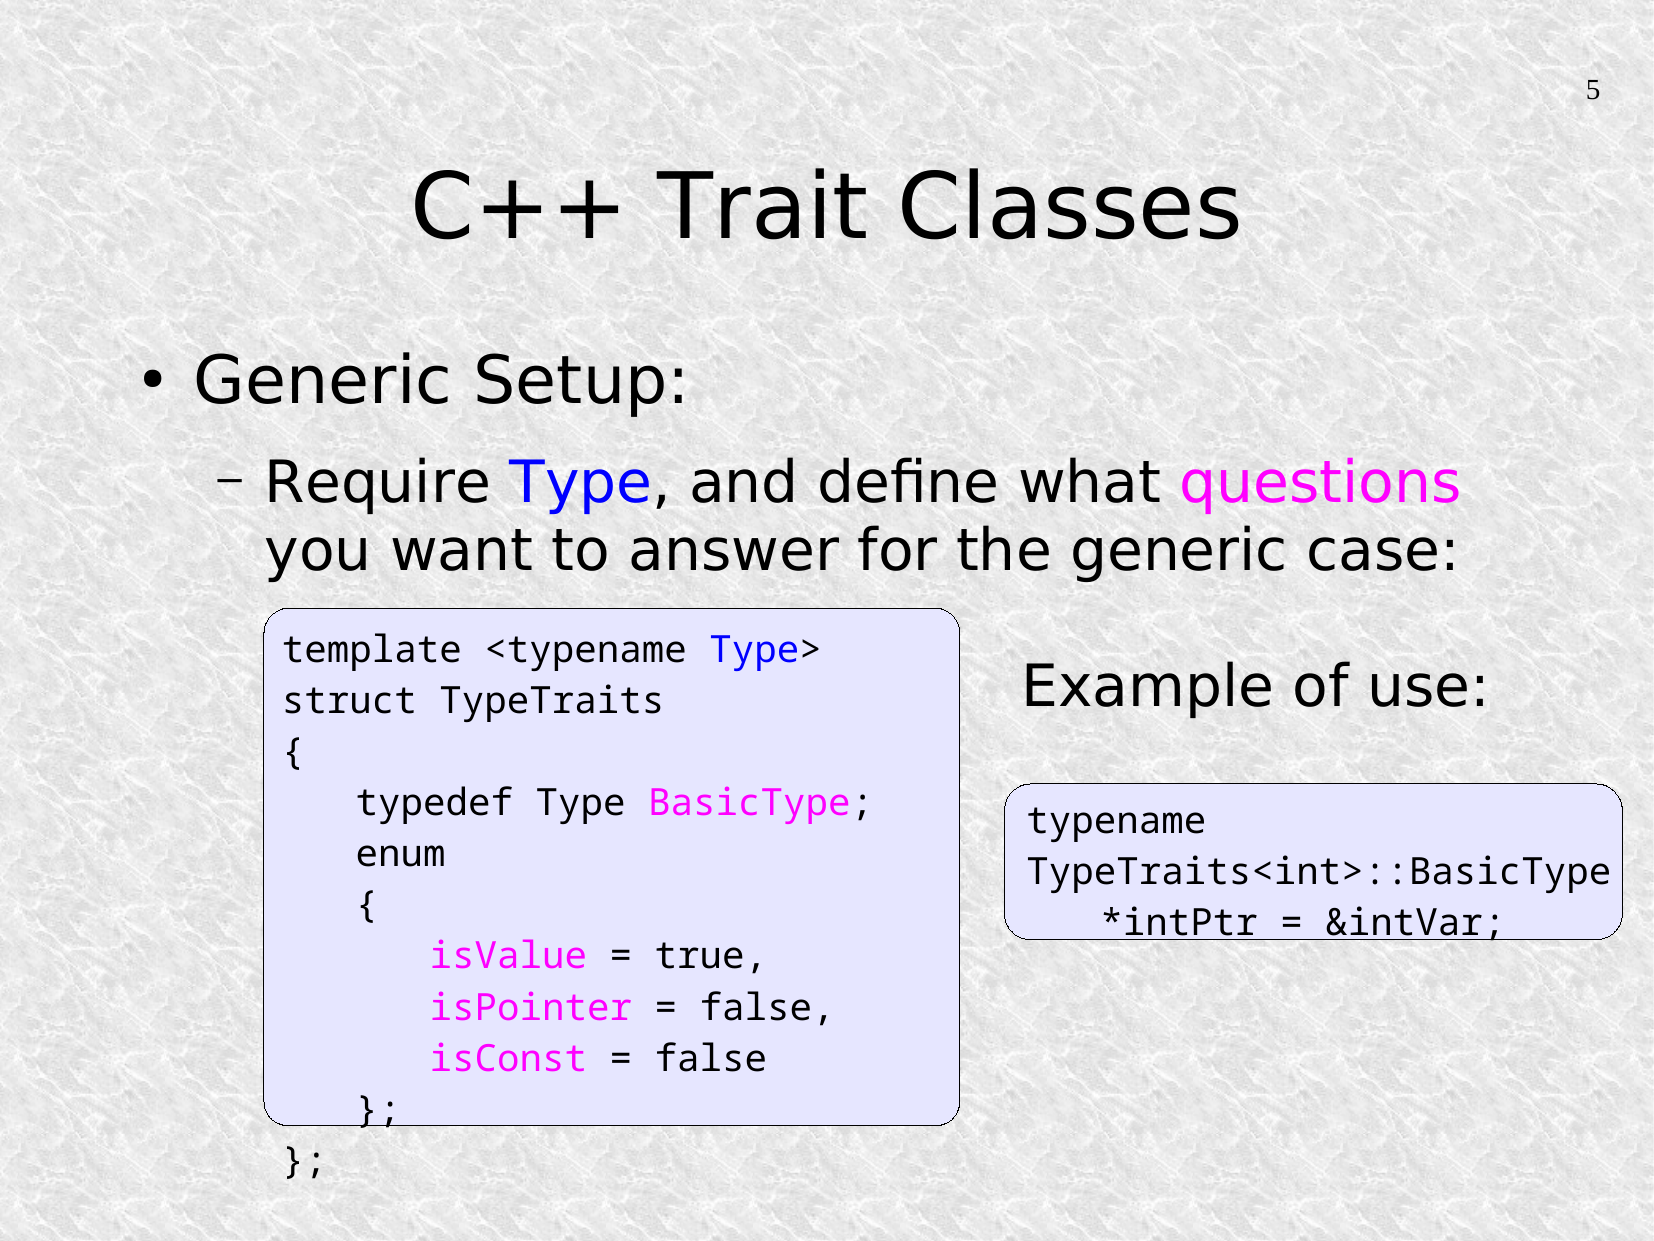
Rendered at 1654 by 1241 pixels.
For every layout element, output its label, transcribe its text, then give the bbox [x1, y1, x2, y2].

text_box [1536, 783, 1623, 940]
text_box template <typename Type> struct TypeTraits { typedef Type BasicType; enum { isValue = true, isPointer = false, isConst = false }; }; [281, 622, 874, 1146]
list Generic Setup: Require Type, and define what questions you want to answer for the generic case: Example of use: [123, 341, 1536, 1149]
text_box typename TypeTraits<int>::BasicType *intPtr = &intVar; [1026, 793, 1612, 925]
title C++ Trait Classes [121, 102, 1534, 310]
picture [0, 0, 1654, 1241]
